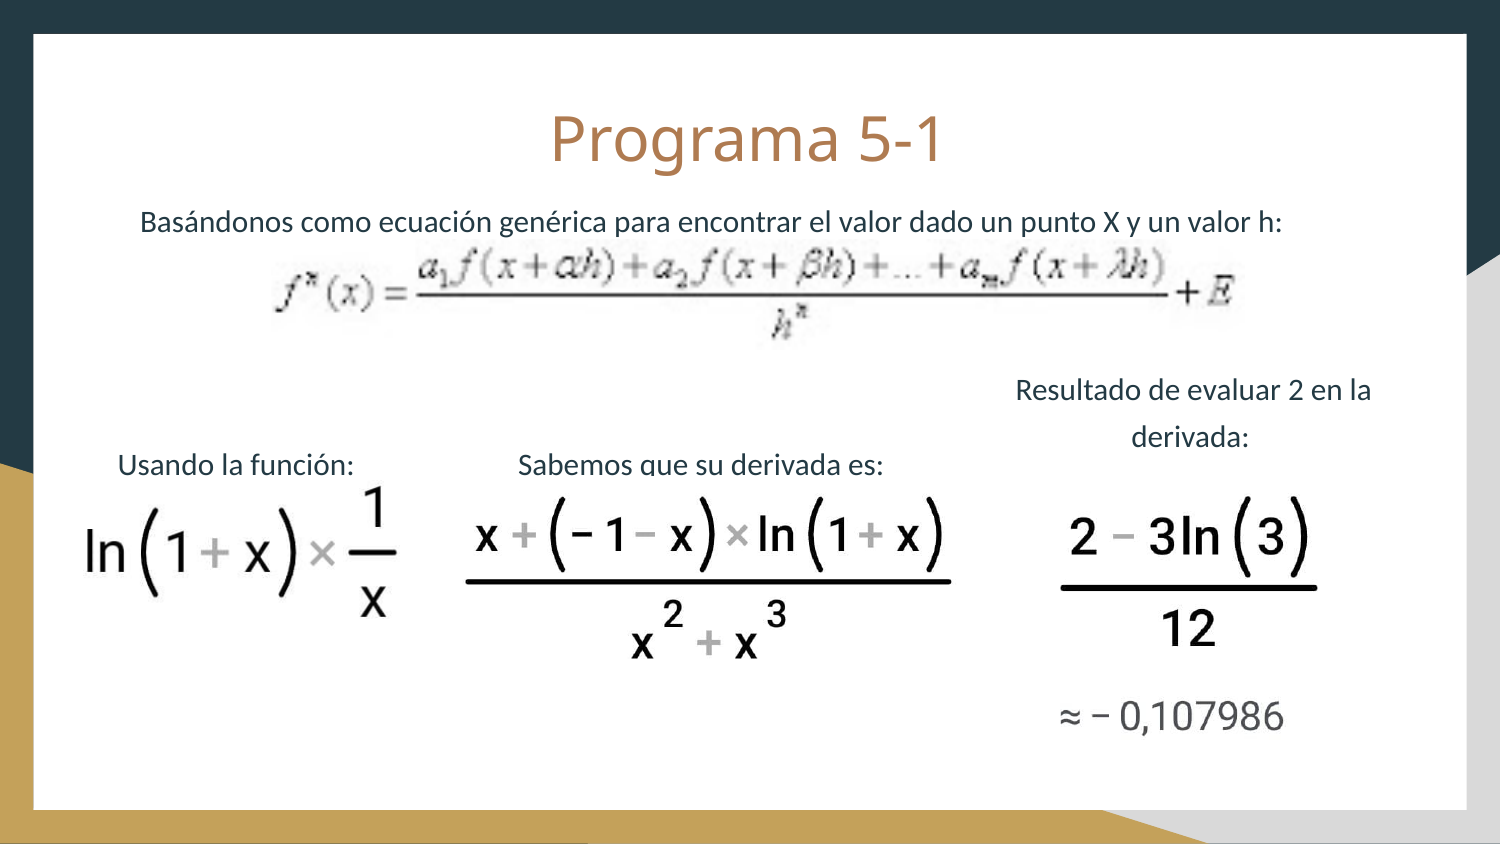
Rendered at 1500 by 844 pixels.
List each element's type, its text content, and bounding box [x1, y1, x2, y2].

list Basándonos como ecuación genérica para encontrar el valor dado un punto X y un valor h: [125, 178, 1349, 376]
list Usando la función: [75, 421, 405, 480]
picture [456, 476, 971, 686]
picture [271, 239, 1245, 350]
list Resultado de evaluar 2 en la derivada: [959, 346, 1429, 518]
picture [1047, 480, 1341, 757]
title Programa 5-1 [30, 80, 1469, 240]
list Sabemos que su derivada es: [456, 421, 953, 476]
picture [75, 480, 405, 624]
